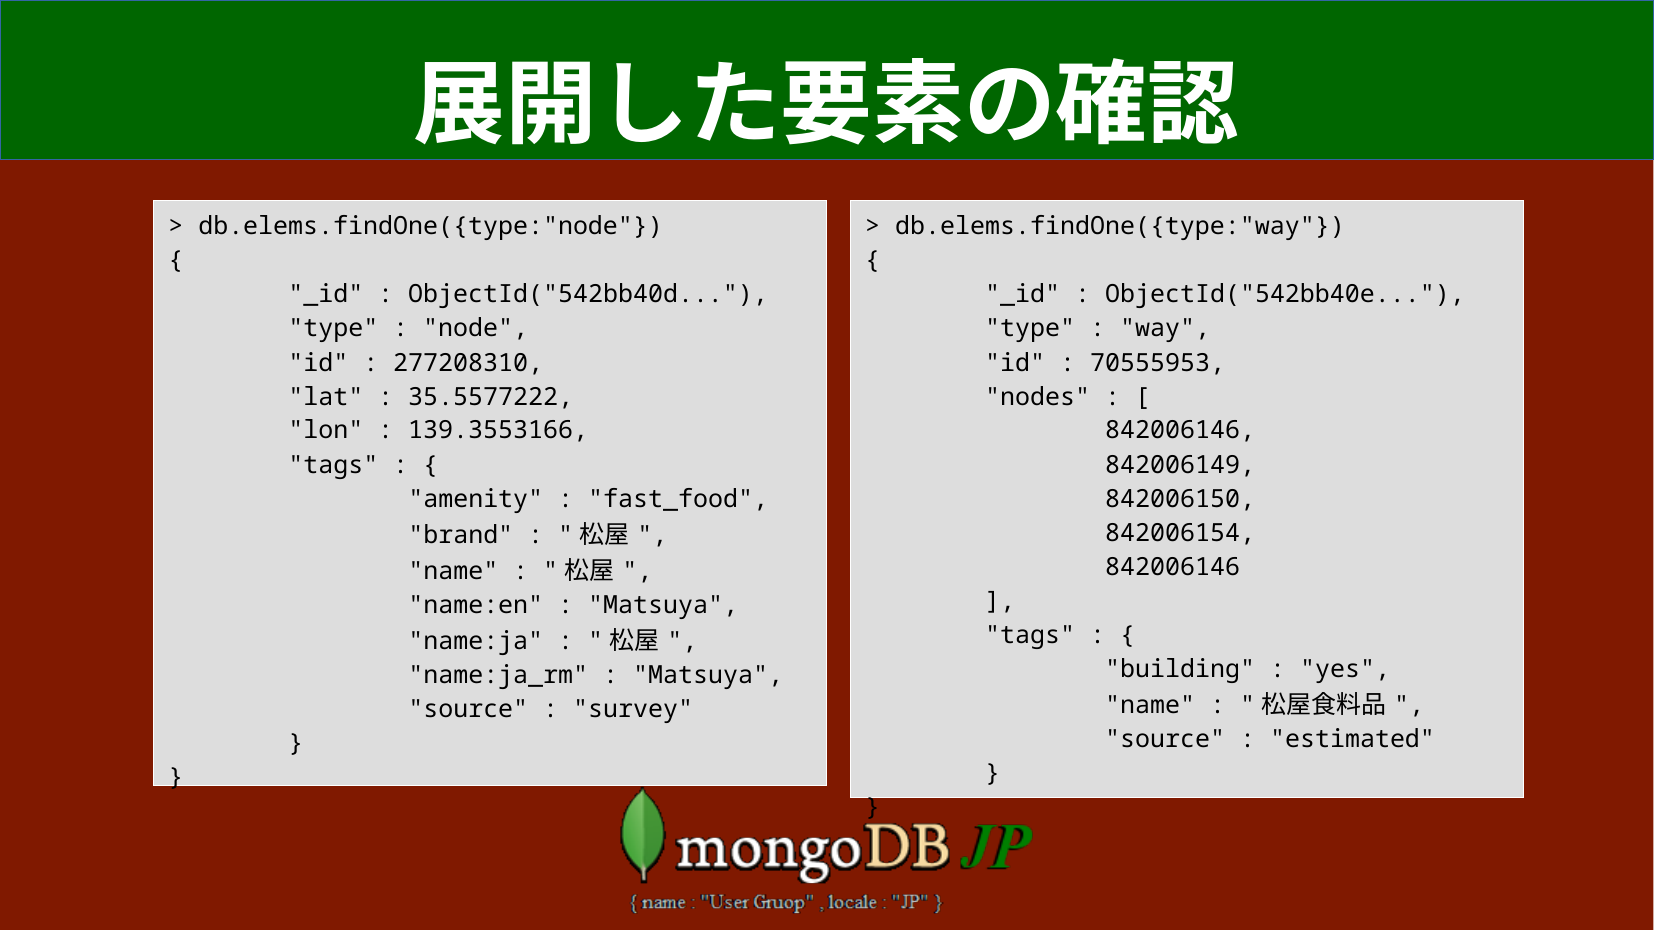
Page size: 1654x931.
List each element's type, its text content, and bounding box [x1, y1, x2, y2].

text_box > db.elems.findOne({type:"node"}) { "_id" : ObjectId("542bb40d..."), "type" : "node", "id" : 277208310, "lat" : 35.5577222, "lon" : 139.3553166, "tags" : { "amenity" : "fast_food", "brand" : "松屋", "name" : "松屋", "name:en" : "Matsuya", "name:ja" : "松屋", "name:ja_rm" : "Matsuya", "source" : "survey" } } [153, 200, 827, 786]
title 展開した要素の確認 [82, 37, 1571, 156]
picture [616, 784, 1047, 931]
text_box > db.elems.findOne({type:"way"}) { "_id" : ObjectId("542bb40e..."), "type" : "way", "id" : 70555953, "nodes" : [ 842006146, 842006149, 842006150, 842006154, 842006146 ], "tags" : { "building" : "yes", "name" : "松屋食料品", "source" : "estimated" } } [850, 200, 1524, 798]
